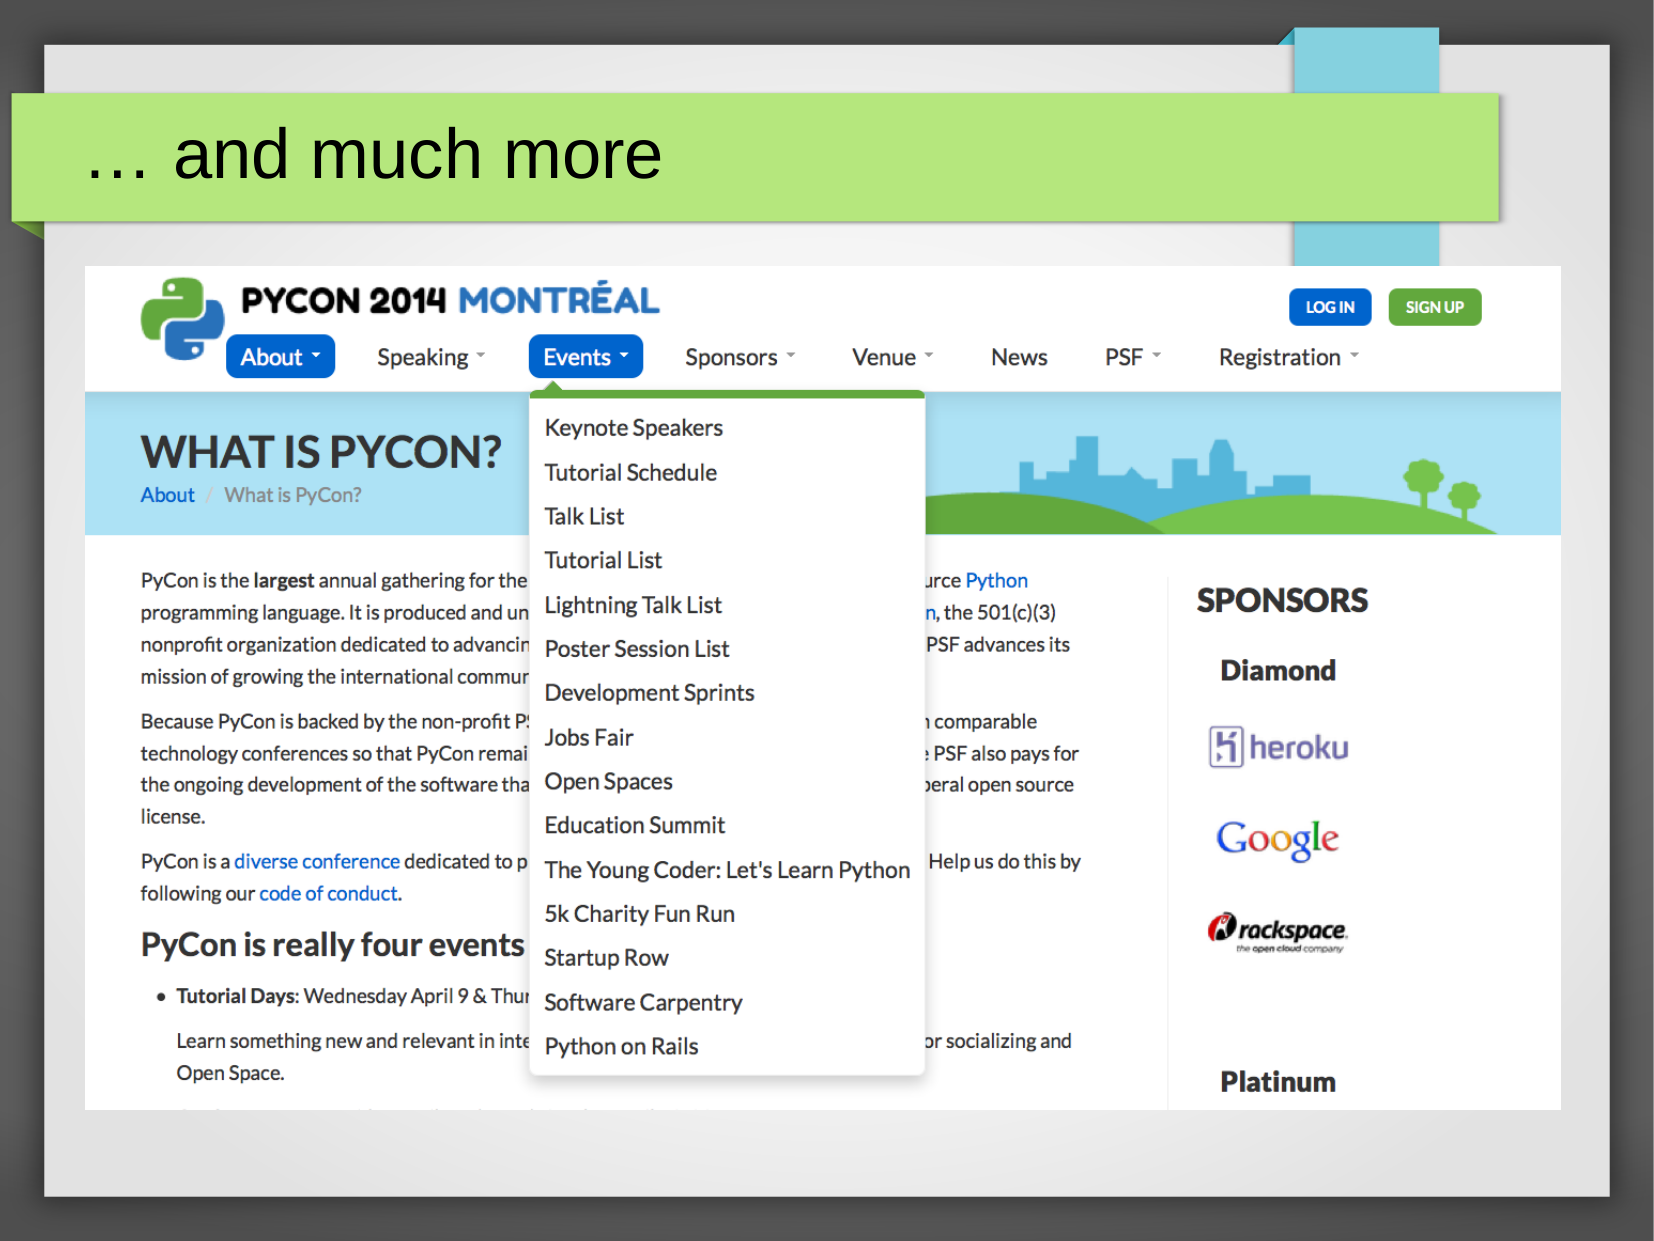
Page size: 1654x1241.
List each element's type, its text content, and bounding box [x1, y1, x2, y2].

title … and much more [82, 94, 1264, 213]
picture [0, 0, 1654, 1241]
